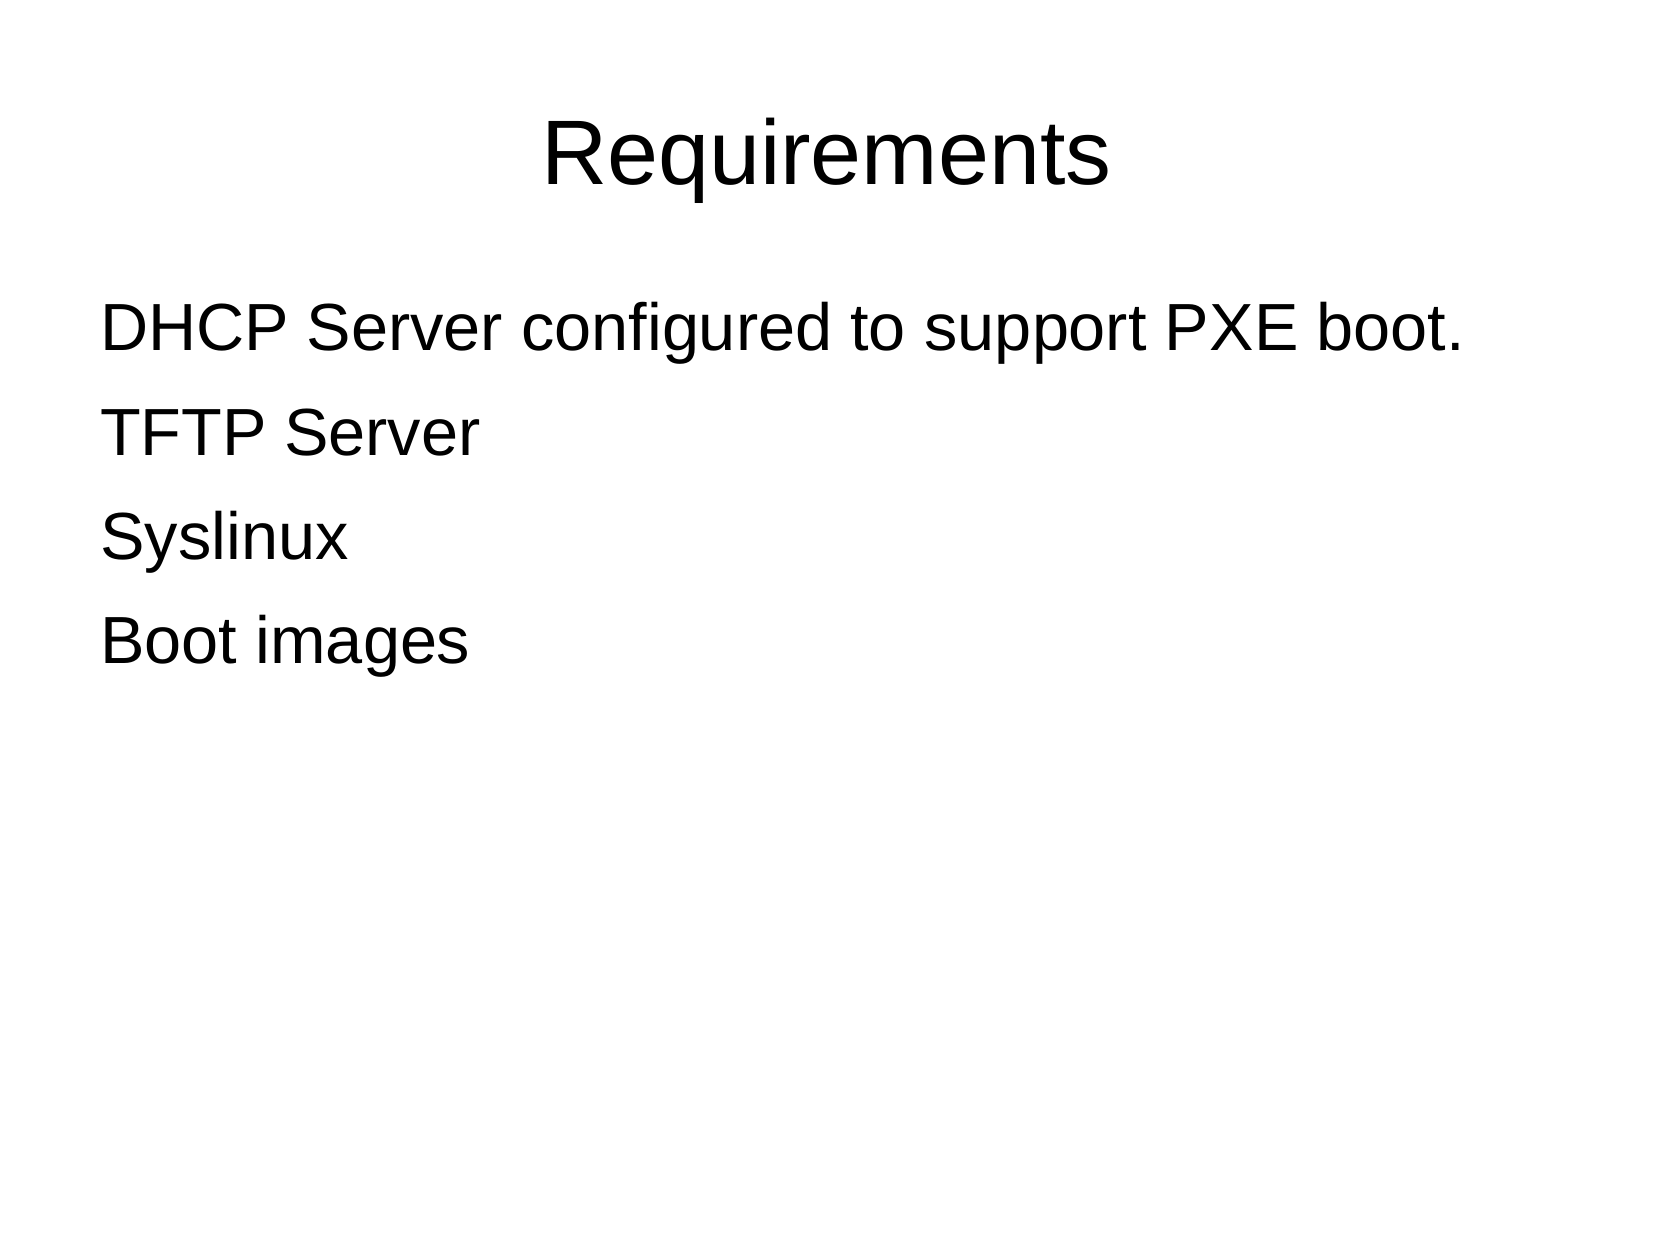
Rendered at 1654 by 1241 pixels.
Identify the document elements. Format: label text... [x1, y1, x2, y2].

list DHCP Server configured to support PXE boot. TFTP Server Syslinux Boot images [82, 290, 1571, 1094]
title Requirements [82, 56, 1571, 250]
